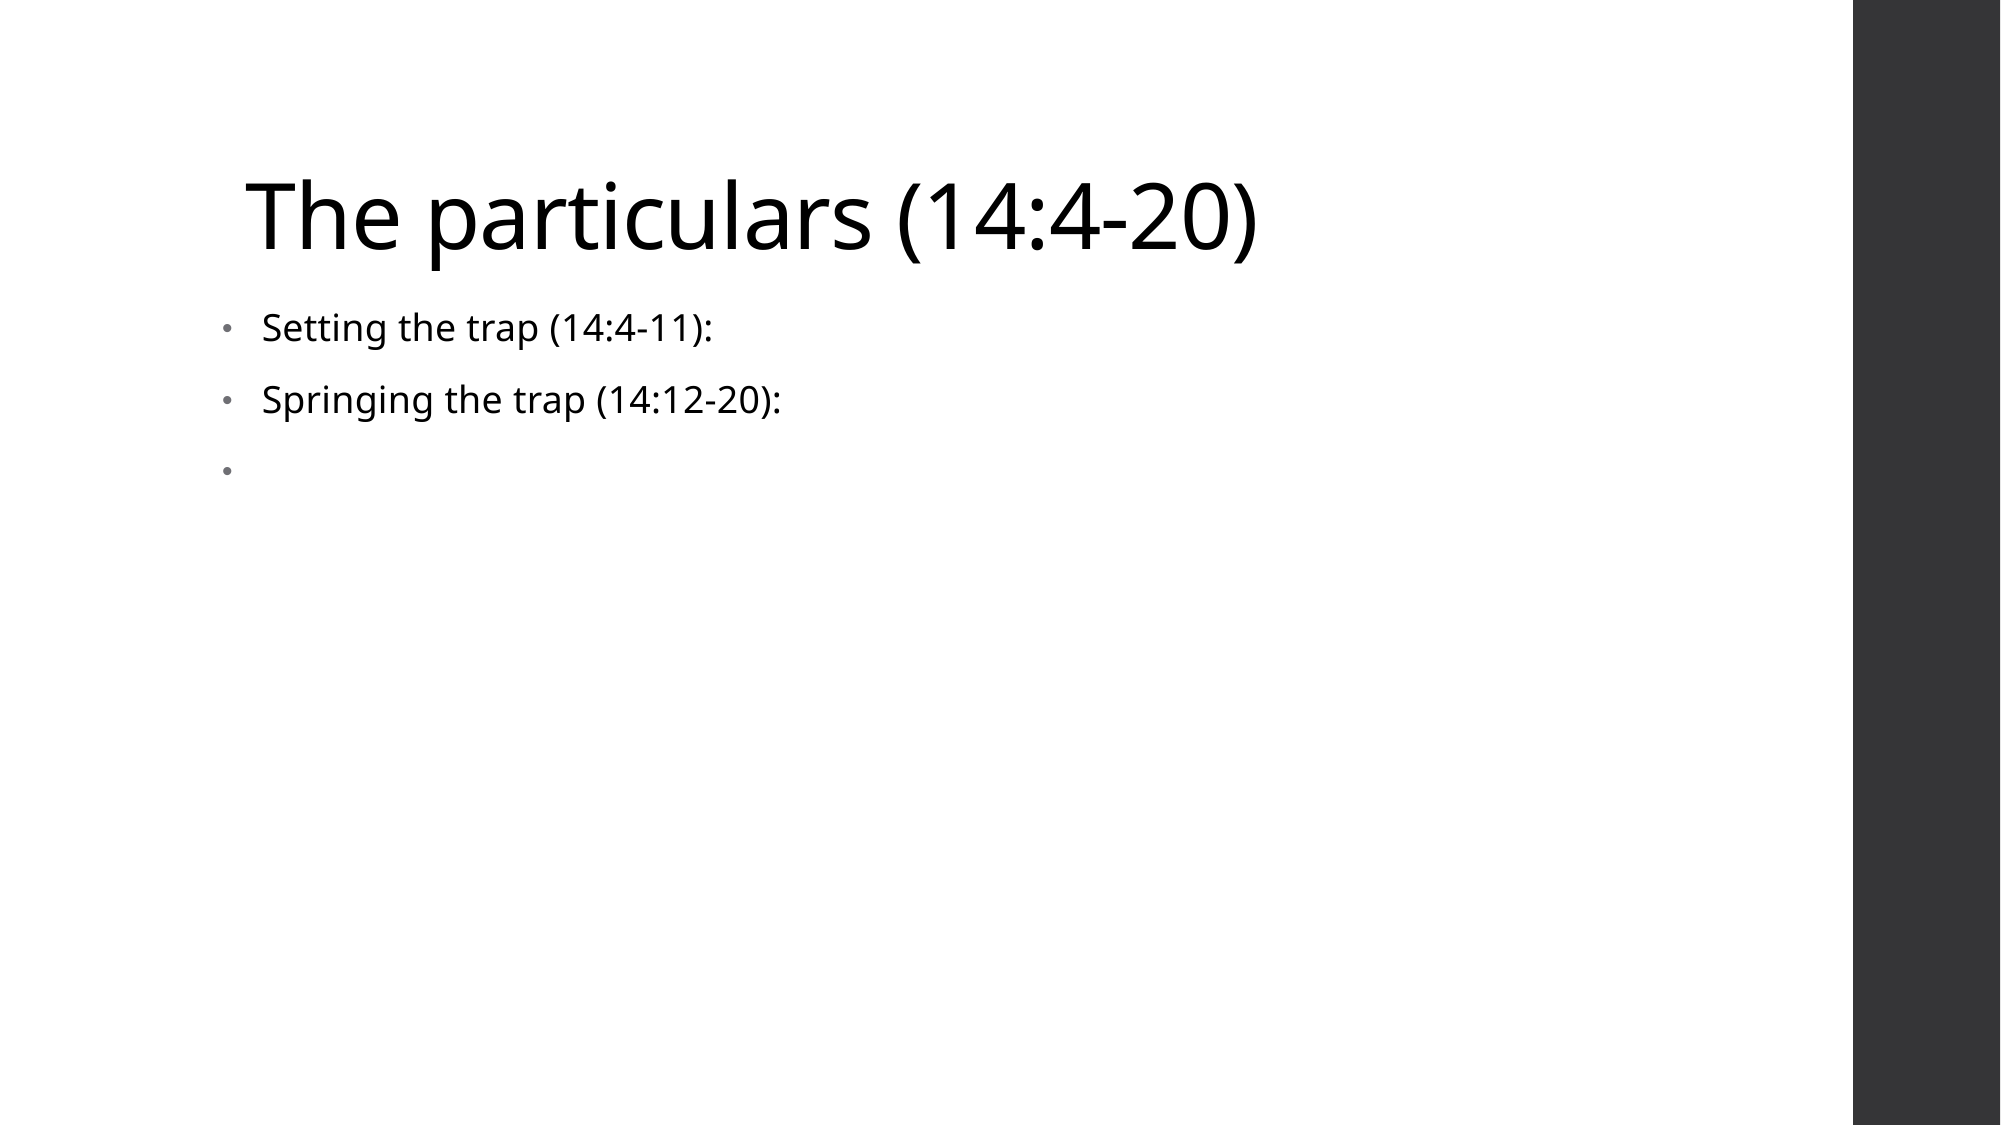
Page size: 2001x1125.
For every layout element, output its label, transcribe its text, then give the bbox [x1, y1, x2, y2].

list Setting the trap (14:4-11): Springing the trap (14:12-20): [206, 299, 1617, 1014]
title The particulars (14:4-20) [206, 60, 1797, 278]
